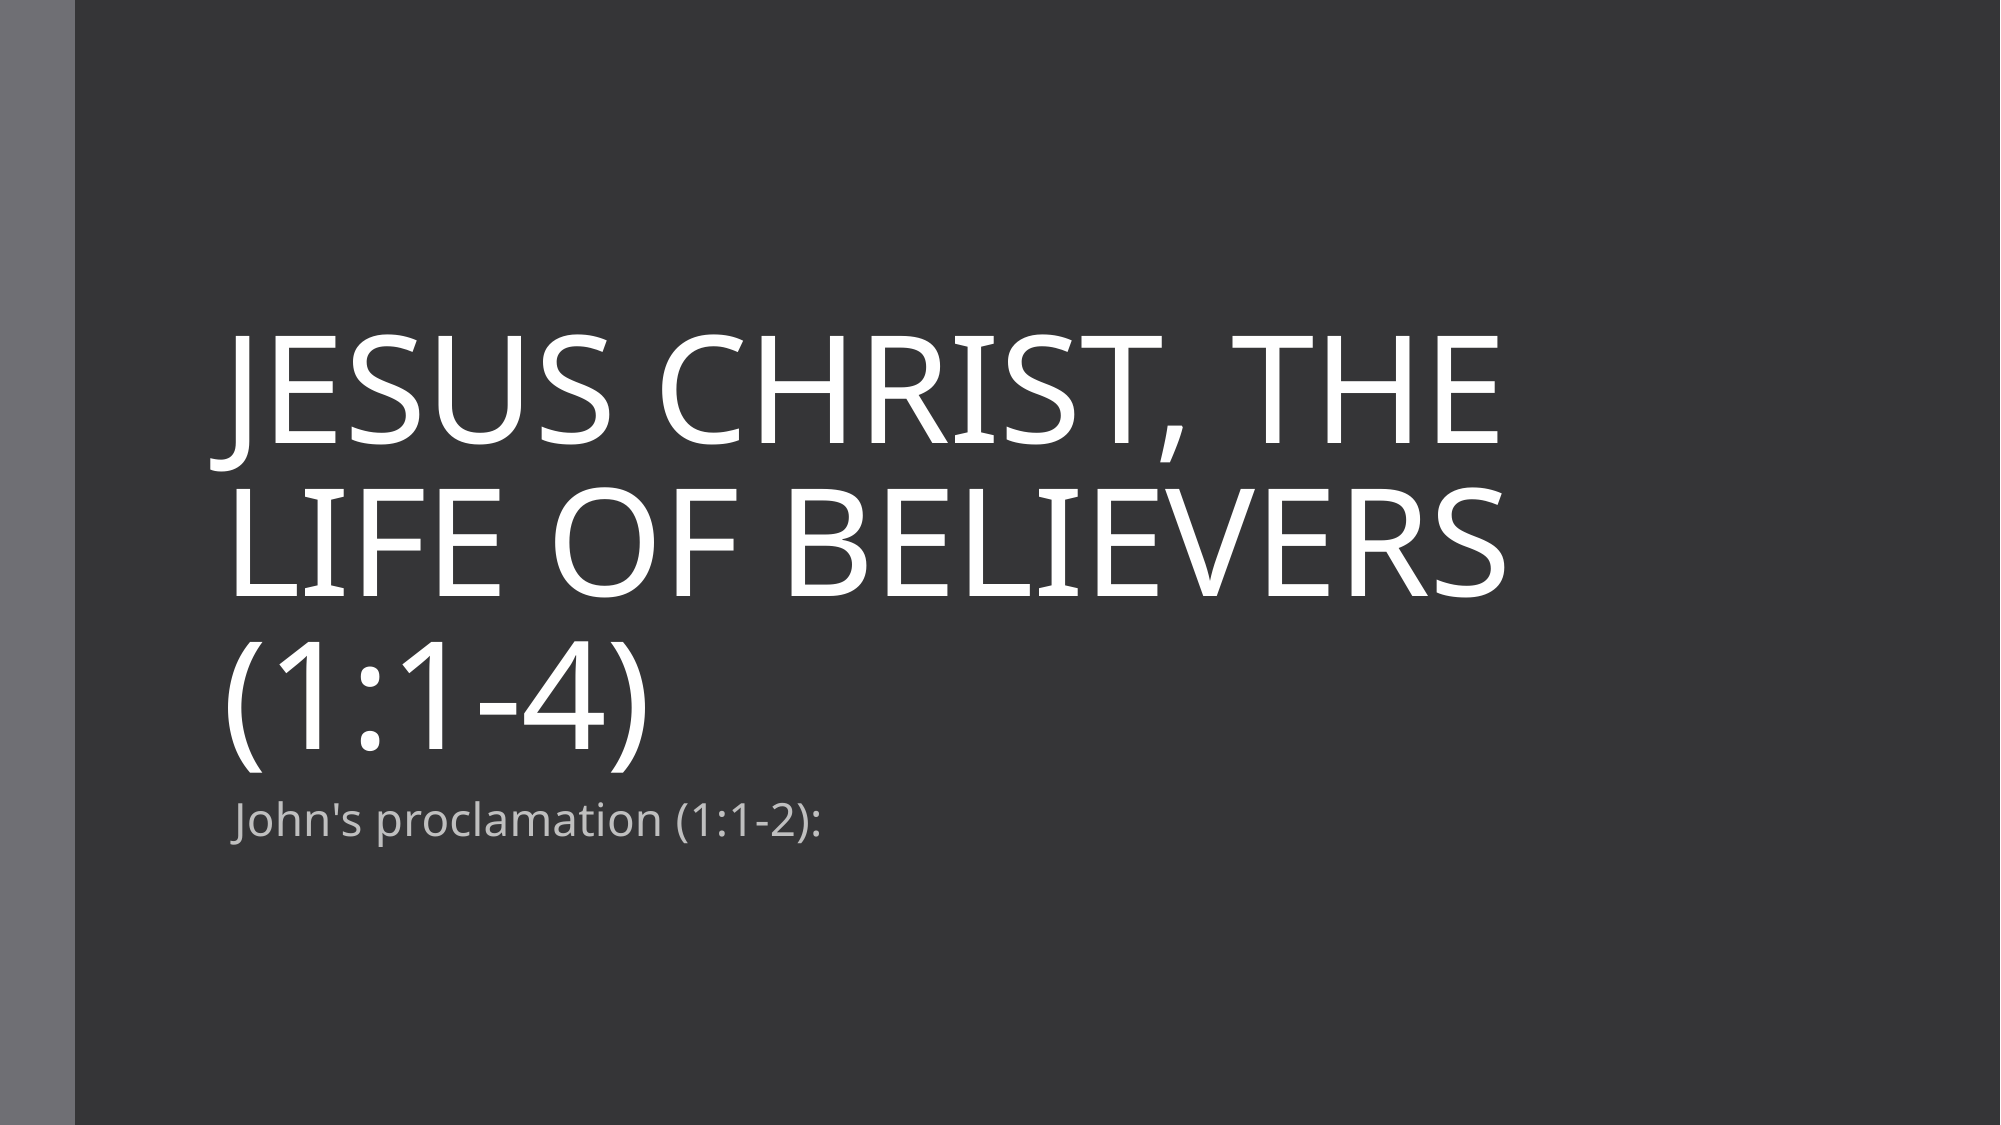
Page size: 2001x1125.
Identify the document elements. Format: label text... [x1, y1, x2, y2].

subtitle John's proclamation (1:1-2): [206, 787, 1752, 1066]
title JESUS CHRIST, THE LIFE OF BELIEVERS (1:1-4) [206, 124, 1752, 787]
